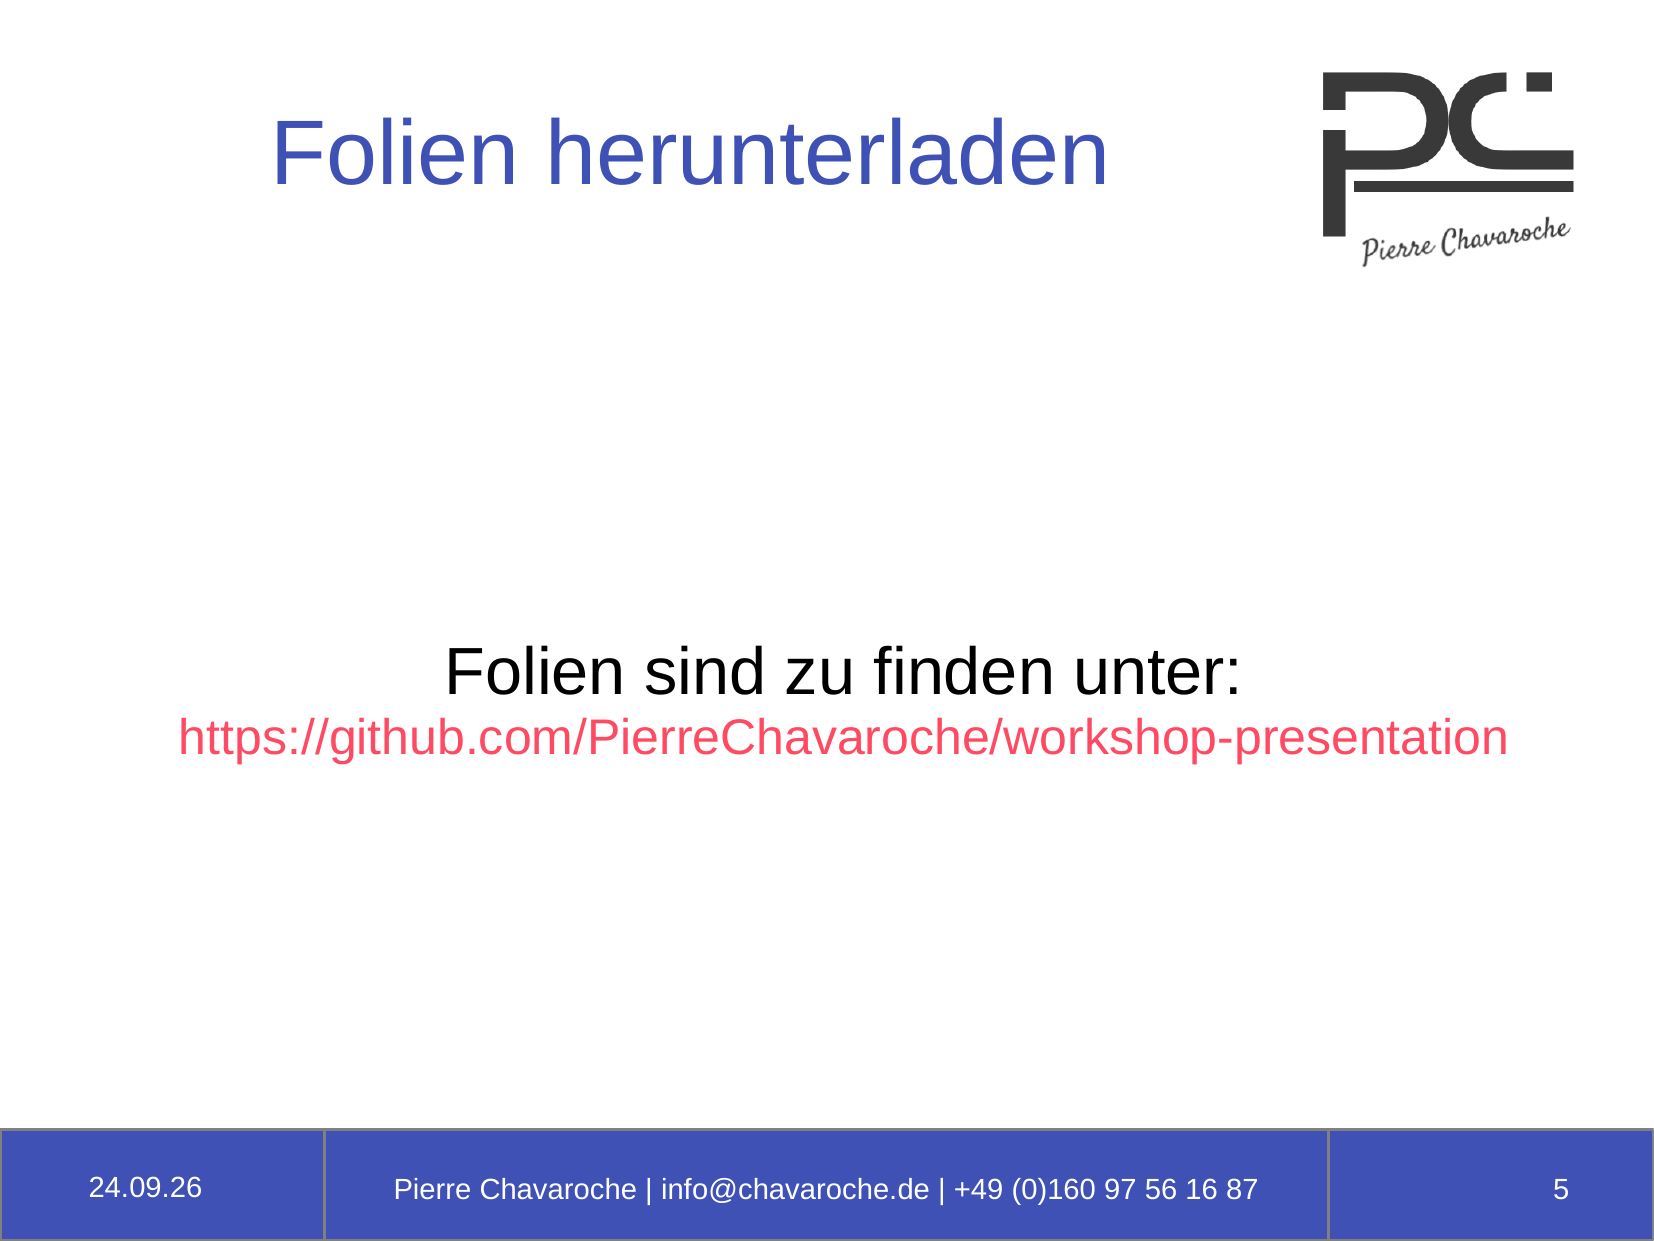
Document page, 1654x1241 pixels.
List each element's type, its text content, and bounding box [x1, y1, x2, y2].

title Folien herunterladen [82, 49, 1300, 257]
subtitle Folien sind zu finden unter: https://github.com/PierreChavaroche/workshop-presentation [82, 290, 1571, 1109]
picture [1307, 29, 1589, 311]
